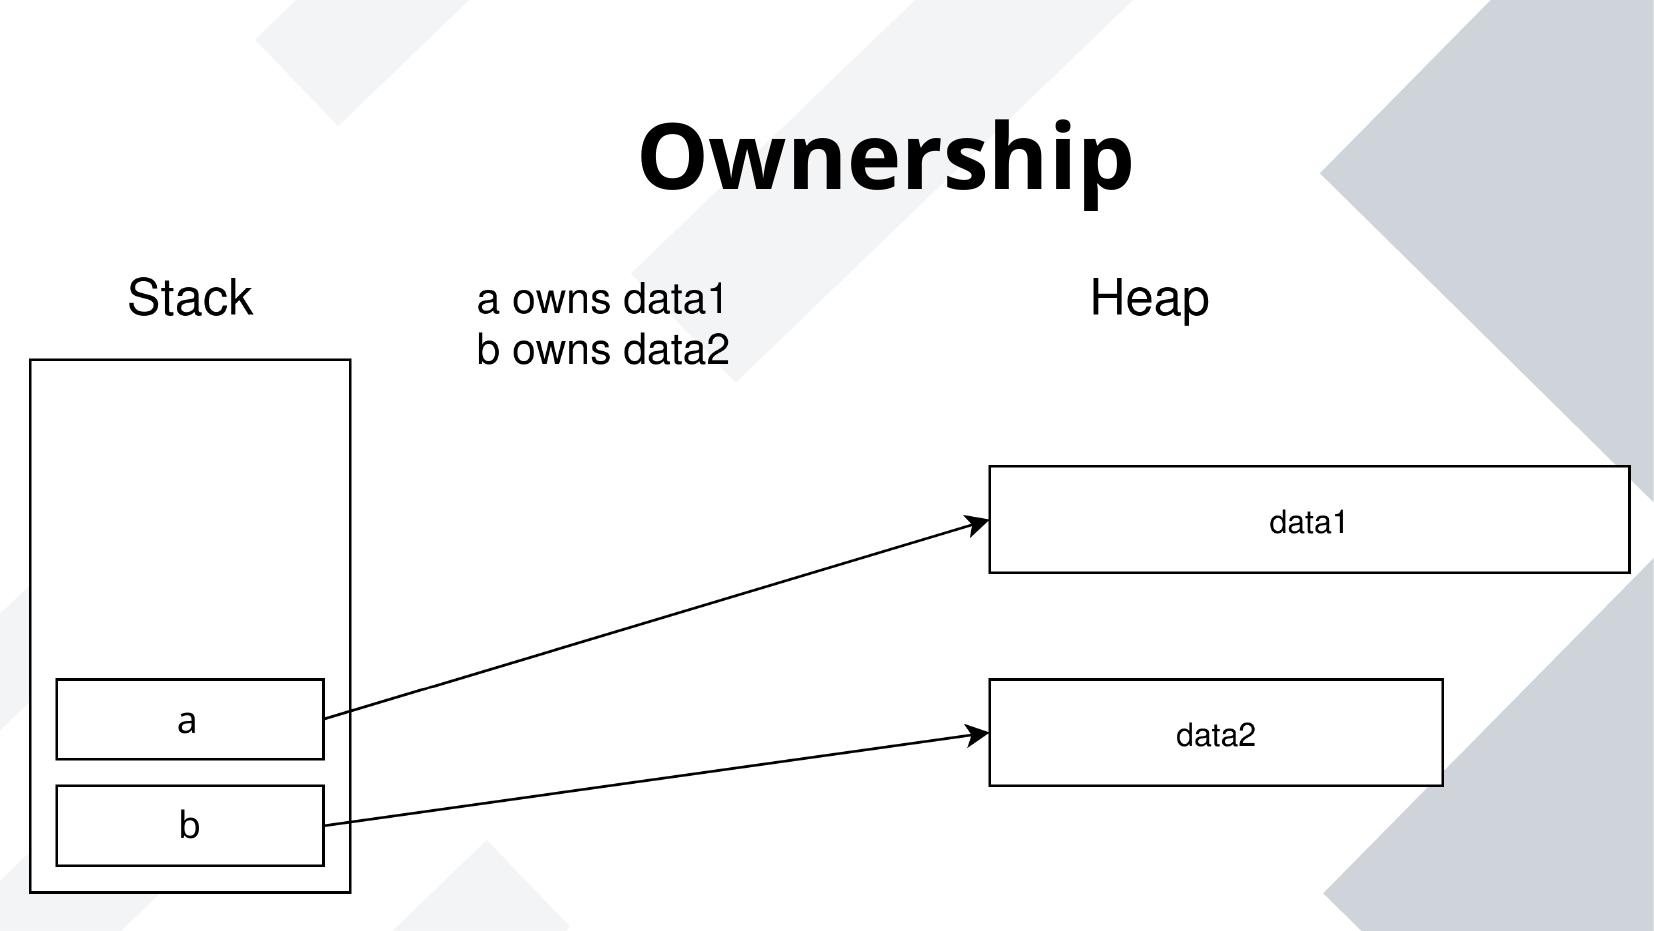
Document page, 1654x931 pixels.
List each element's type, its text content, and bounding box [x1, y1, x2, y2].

text_box a [149, 699, 225, 738]
title Ownership [206, 76, 1565, 225]
text_box b [152, 805, 228, 843]
picture [2, 225, 1654, 921]
